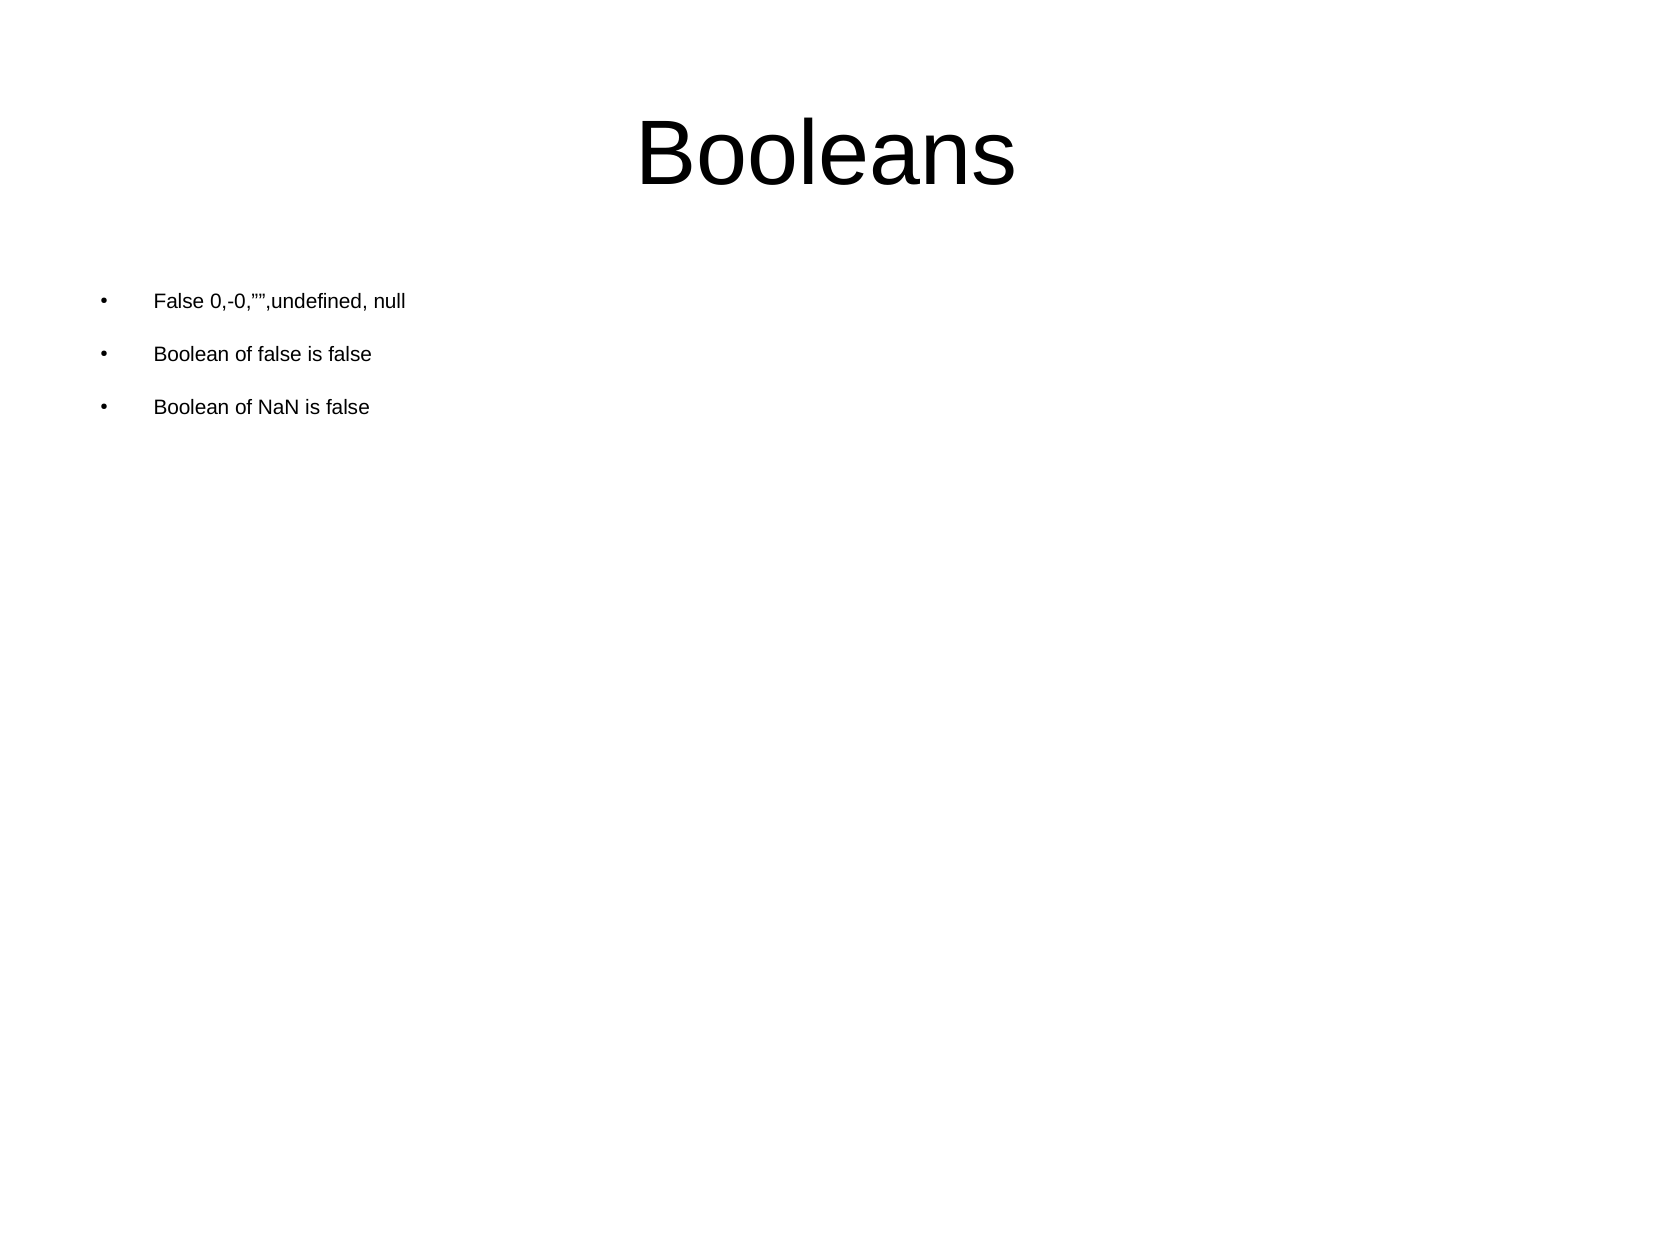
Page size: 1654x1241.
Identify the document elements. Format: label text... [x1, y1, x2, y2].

title Booleans [82, 49, 1571, 257]
list False 0,-0,””,undefined, null Boolean of false is false Boolean of NaN is false [82, 290, 1571, 1010]
